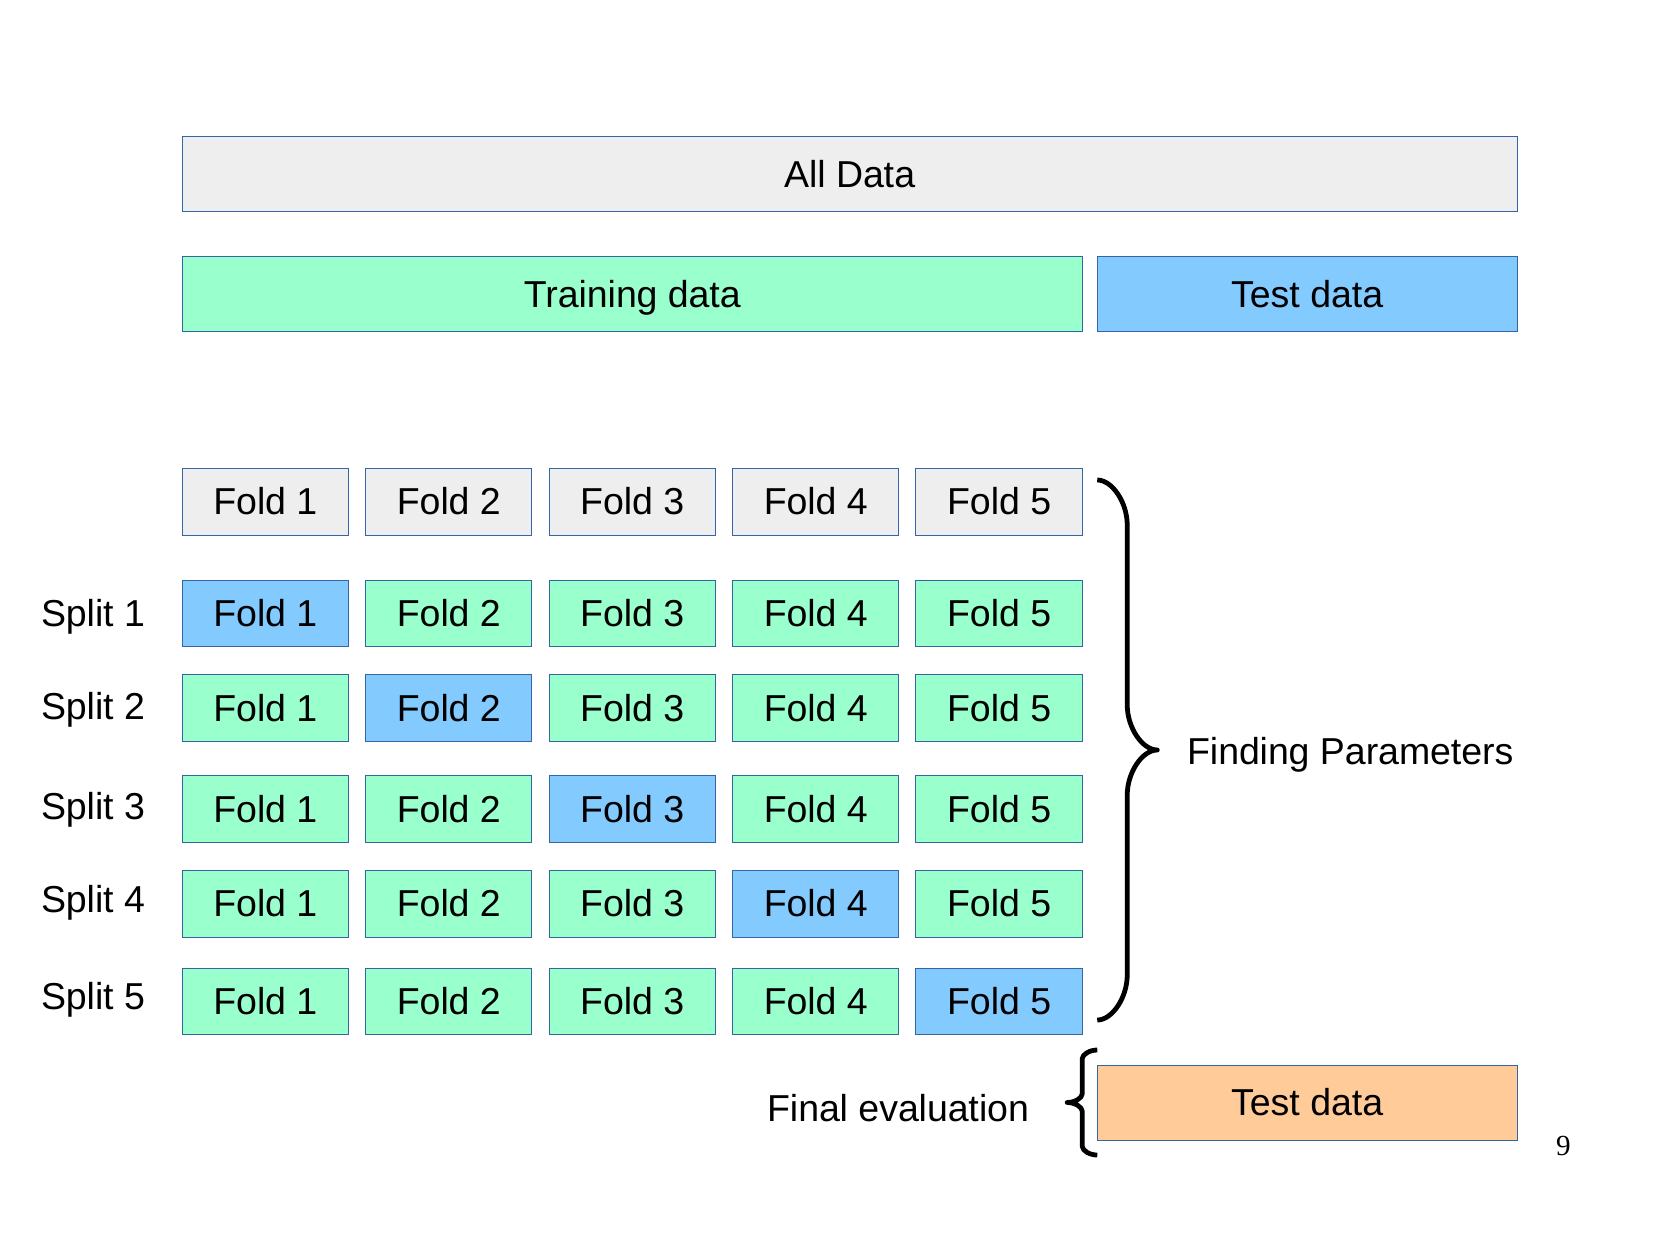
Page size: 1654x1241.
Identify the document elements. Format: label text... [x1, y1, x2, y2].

text_box Fold 5 [915, 580, 1083, 647]
text_box Fold 5 [915, 968, 1083, 1035]
text_box Fold 1 [182, 674, 349, 742]
text_box Split 3 [26, 777, 164, 835]
text_box Fold 3 [549, 870, 716, 938]
text_box Fold 1 [182, 968, 349, 1035]
text_box Test data [1097, 1065, 1518, 1141]
text_box Split 5 [26, 967, 164, 1025]
text_box Fold 2 [365, 468, 532, 536]
text_box Fold 4 [732, 674, 899, 742]
text_box Split 1 [26, 585, 164, 642]
text_box Fold 1 [182, 468, 349, 536]
text_box Fold 3 [549, 674, 716, 742]
text_box Split 2 [26, 678, 164, 736]
text_box Fold 3 [549, 968, 716, 1035]
text_box Fold 2 [365, 674, 532, 742]
text_box Fold 4 [732, 968, 899, 1035]
text_box Finding Parameters [1172, 723, 1576, 781]
text_box Fold 3 [549, 580, 716, 647]
text_box Fold 5 [915, 775, 1083, 843]
text_box Final evaluation [752, 1080, 1053, 1137]
text_box Split 4 [26, 871, 164, 929]
text_box Fold 1 [182, 870, 349, 938]
text_box All Data [182, 136, 1518, 212]
text_box Fold 3 [549, 468, 716, 536]
text_box Fold 4 [732, 870, 899, 938]
text_box Fold 1 [182, 775, 349, 843]
text_box Fold 4 [732, 775, 899, 843]
text_box Test data [1097, 256, 1518, 332]
text_box Training data [182, 256, 1083, 332]
text_box Fold 3 [549, 775, 716, 843]
text_box Fold 4 [732, 468, 899, 536]
text_box Fold 2 [365, 968, 532, 1035]
text_box Fold 4 [732, 580, 899, 647]
text_box Fold 5 [915, 674, 1083, 742]
text_box Fold 2 [365, 775, 532, 843]
text_box Fold 1 [182, 580, 349, 647]
text_box Fold 5 [915, 870, 1083, 938]
text_box Fold 2 [365, 870, 532, 938]
text_box Fold 2 [365, 580, 532, 647]
text_box Fold 5 [915, 468, 1083, 536]
